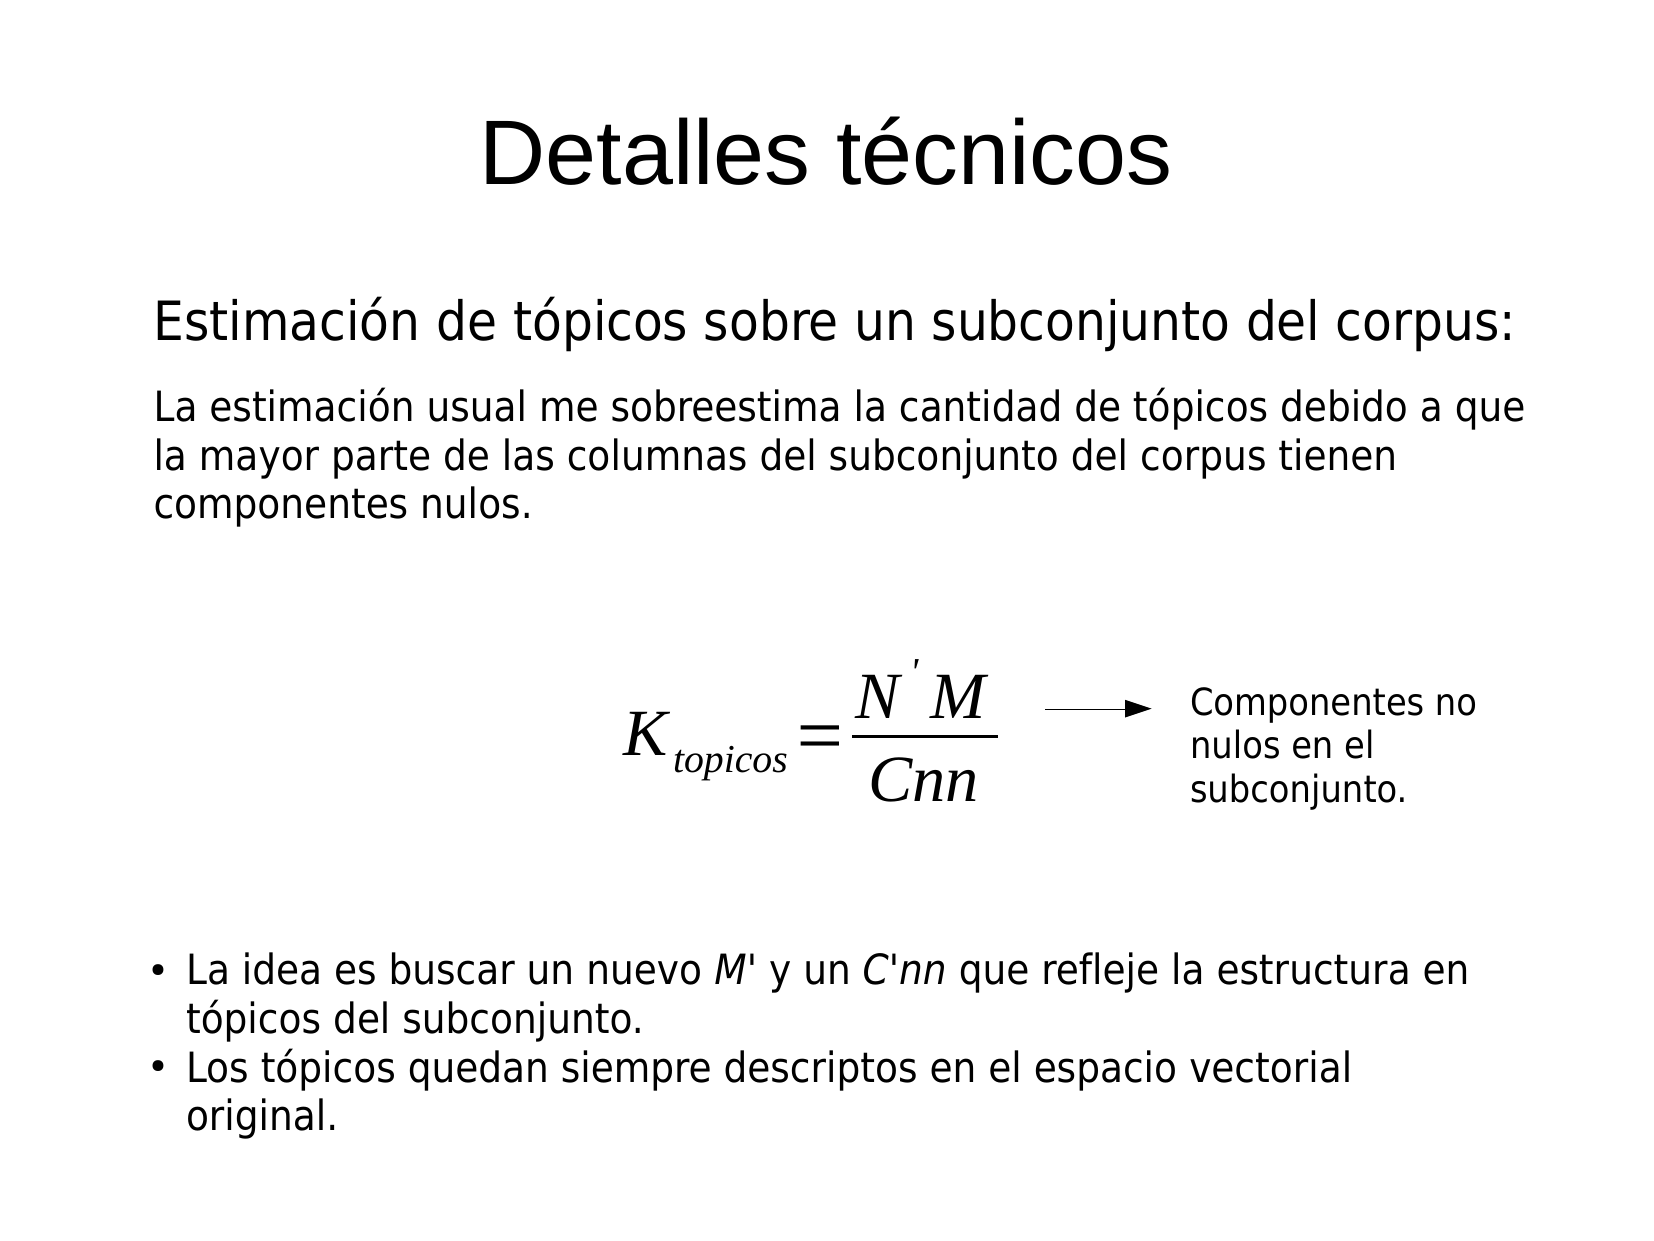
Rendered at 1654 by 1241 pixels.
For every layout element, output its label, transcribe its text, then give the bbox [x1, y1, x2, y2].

title Detalles técnicos [82, 49, 1571, 257]
chart [602, 647, 1016, 816]
text_box La idea es buscar un nuevo M' y un C'nn que refleje la estructura en tópicos del subconjunto. Los tópicos quedan siempre descriptos en el espacio vectorial original. [135, 938, 1530, 1150]
text_box Componentes no nulos en el subconjunto. [1175, 673, 1577, 821]
list Estimación de tópicos sobre un subconjunto del corpus: La estimación usual me sobreestima la cantidad de tópicos debido a que la mayor parte de las columnas del subconjunto del corpus tienen componentes nulos. [82, 290, 1571, 1010]
